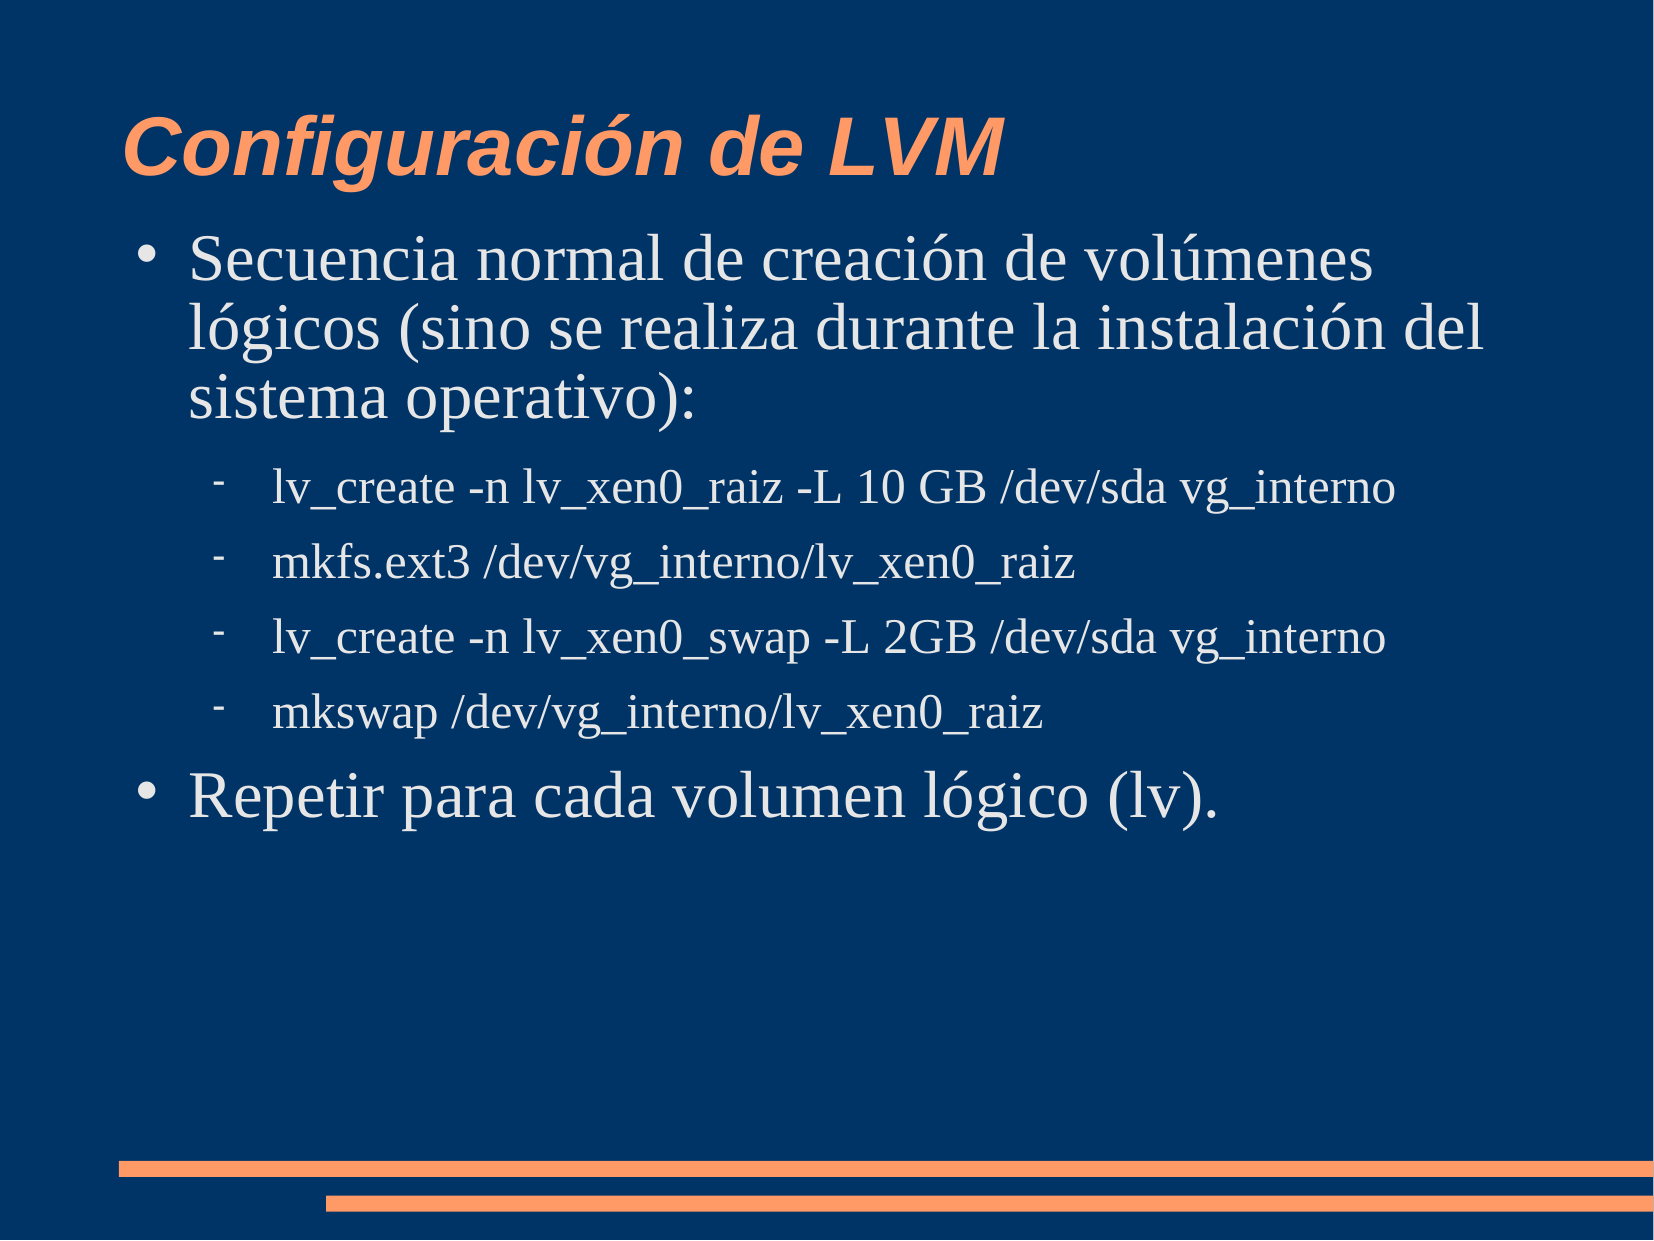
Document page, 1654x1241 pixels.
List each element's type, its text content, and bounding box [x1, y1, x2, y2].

title Configuración de LVM [121, 46, 1534, 225]
list Secuencia normal de creación de volúmenes lógicos (sino se realiza durante la instalación del sistema operativo): lv_create -n lv_xen0_raiz -L 10 GB /dev/sda vg_interno mkfs.ext3 /dev/vg_interno/lv_xen0_raiz lv_create -n lv_xen0_swap -L 2GB /dev/sda vg_interno mkswap /dev/vg_interno/lv_xen0_raiz Repetir para cada volumen lógico (lv). [118, 225, 1558, 1034]
